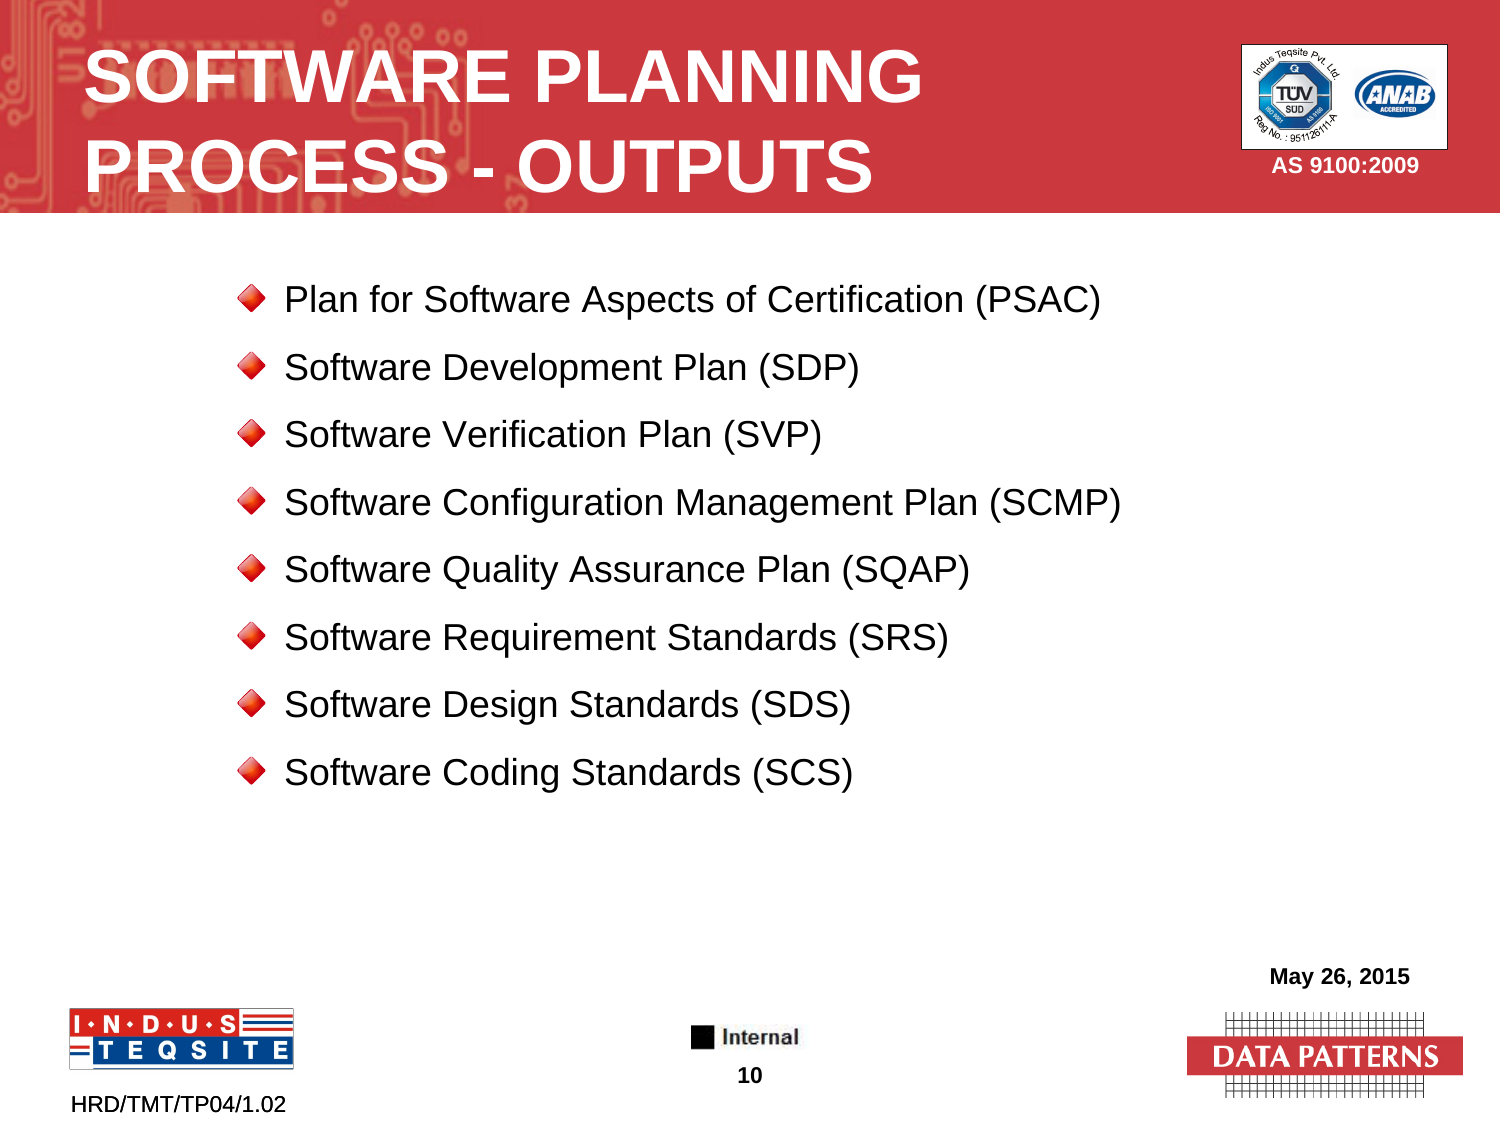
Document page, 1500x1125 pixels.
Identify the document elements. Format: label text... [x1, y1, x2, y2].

text_box Plan for Software Aspects of Certification (PSAC) Software Development Plan (SDP) Software Verification Plan (SVP) Software Configuration Management Plan (SCMP) Software Quality Assurance Plan (SQAP) Software Requirement Standards (SRS) Software Design Standards (SDS) Software Coding Standards (SCS) [147, 200, 1384, 823]
text_box SOFTWARE PLANNING PROCESS - OUTPUTS [69, 19, 1232, 215]
picture [1187, 1012, 1463, 1098]
picture [0, 0, 1500, 213]
picture [691, 1024, 809, 1051]
picture [69, 1008, 295, 1074]
